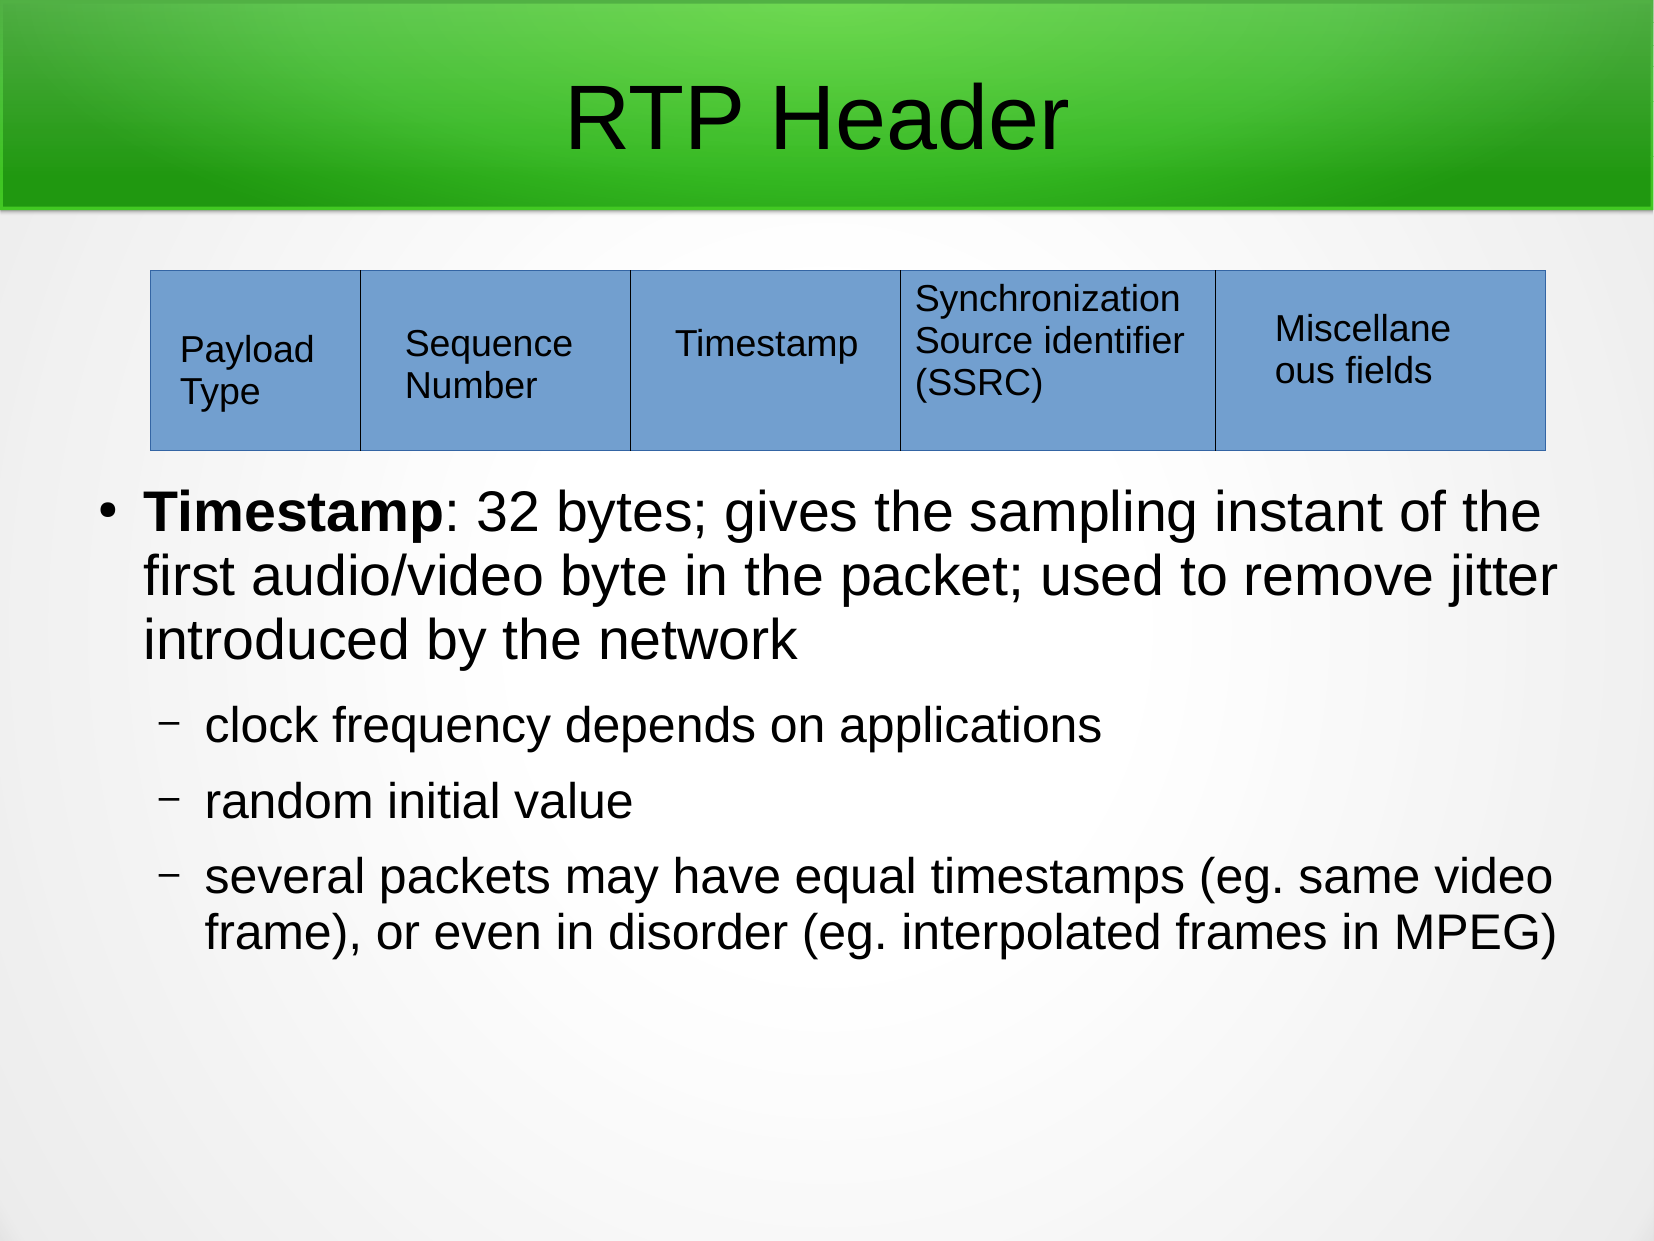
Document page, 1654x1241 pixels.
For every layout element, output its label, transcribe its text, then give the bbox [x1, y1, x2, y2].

text_box Synchronization Source identifier (SSRC) [900, 270, 1201, 411]
text_box Sequence Number [390, 314, 631, 421]
text_box Miscellaneous fields [1260, 300, 1486, 421]
text_box [150, 270, 360, 451]
list Timestamp: 32 bytes; gives the sampling instant of the first audio/video byte in the packet; used to remove jitter introduced by the network clock frequency depends on applications random initial value several packets may have equal timestamps (eg. same video frame), or even in disorder (eg. interpolated frames in MPEG) [82, 480, 1571, 1019]
text_box [361, 270, 630, 451]
text_box Timestamp [660, 315, 886, 406]
text_box Payload Type [165, 321, 346, 421]
text_box [1216, 270, 1546, 451]
text_box [631, 270, 900, 451]
text_box [901, 270, 1215, 451]
title RTP Header [82, 47, 1571, 189]
